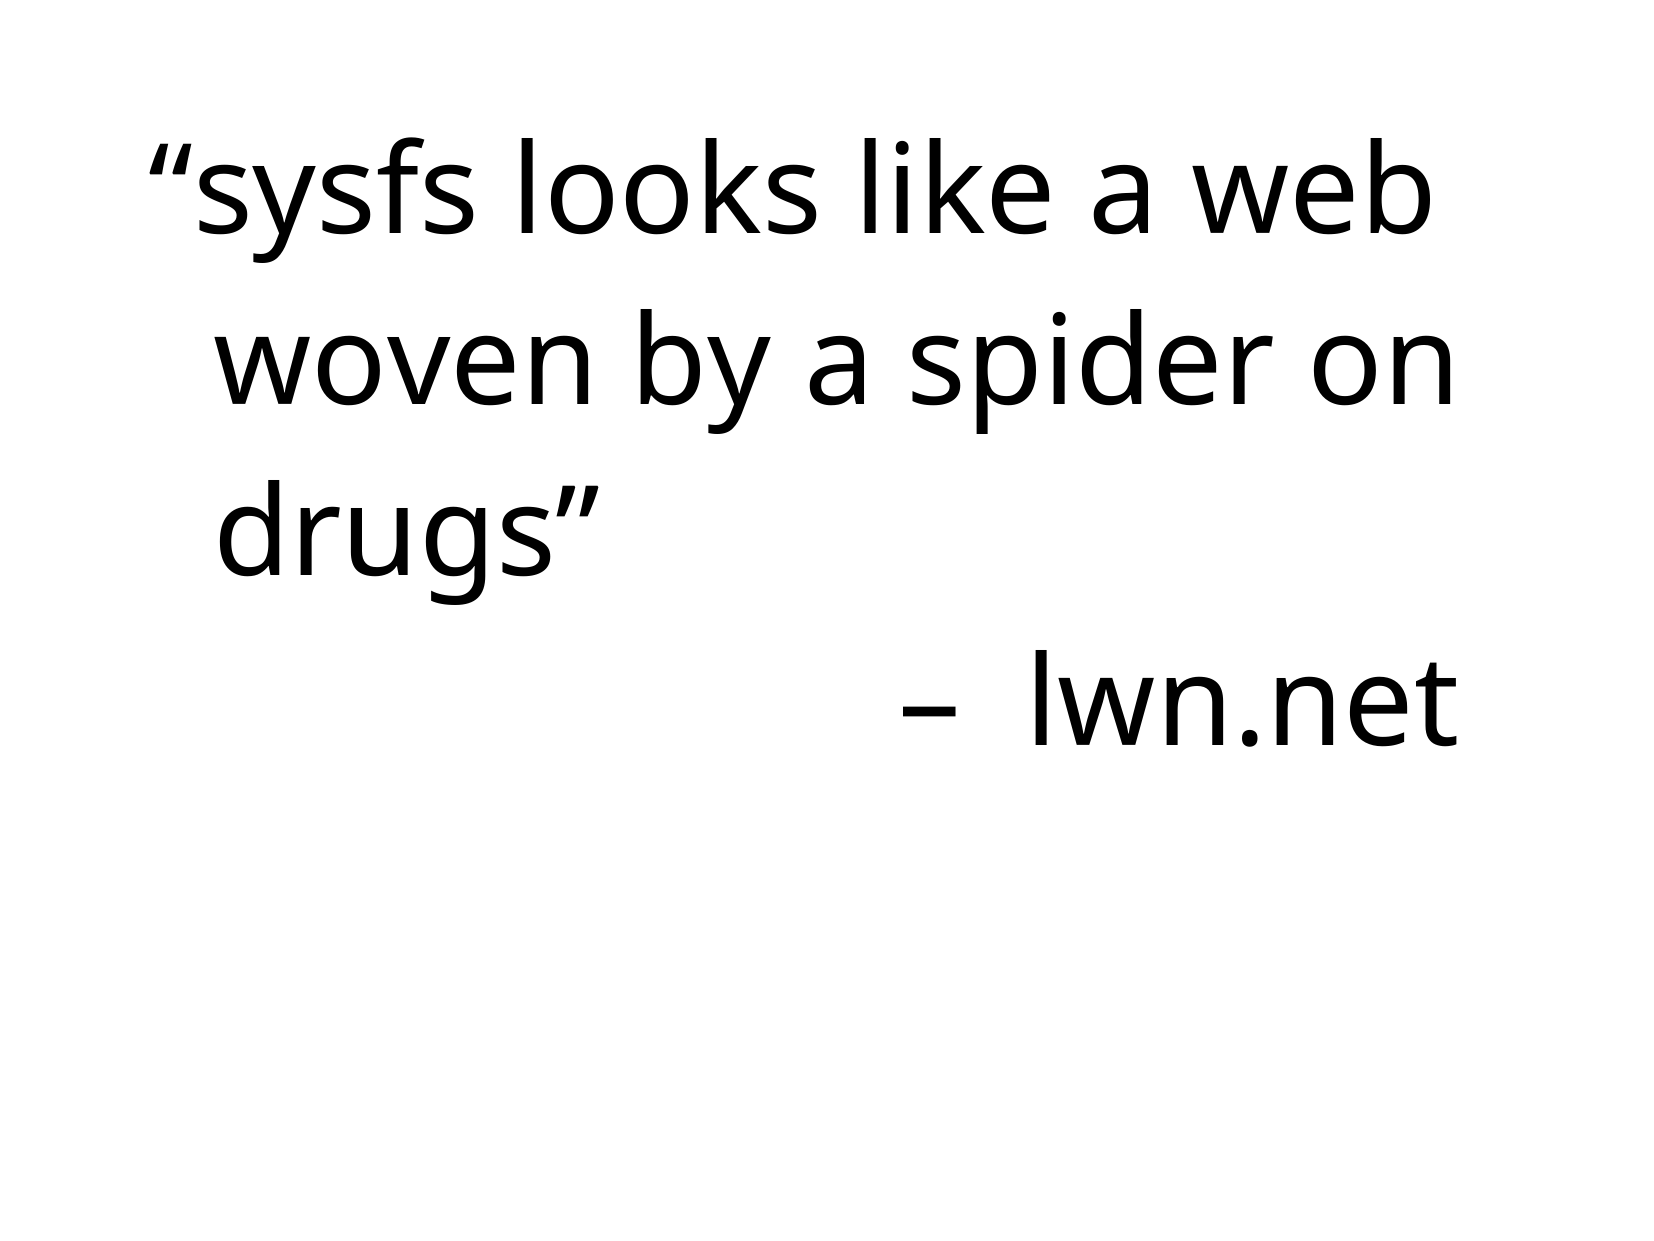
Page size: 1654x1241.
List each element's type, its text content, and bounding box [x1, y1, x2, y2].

text_box “sysfs looks like a web woven by a spider on drugs” – lwn.net [133, 92, 1521, 758]
